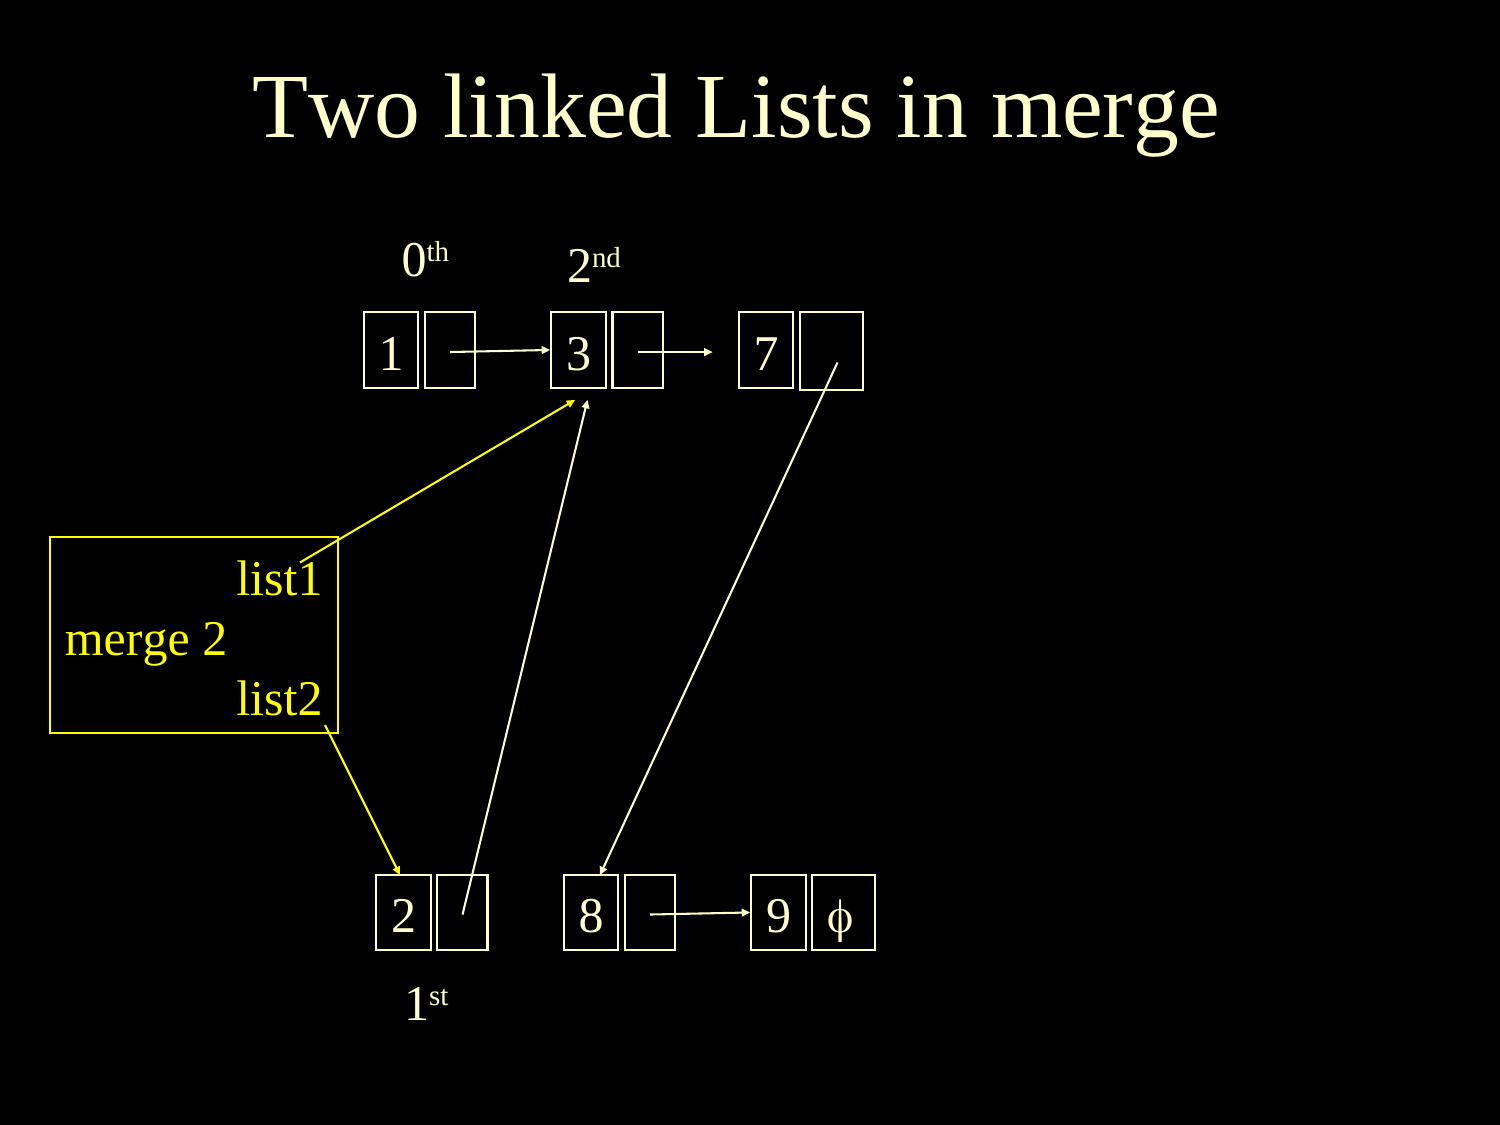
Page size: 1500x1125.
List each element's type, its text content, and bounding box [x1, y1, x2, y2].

text_box 1st [389, 962, 489, 1038]
text_box 7 [738, 312, 794, 388]
text_box  [812, 874, 876, 951]
text_box 2 [376, 874, 431, 951]
text_box 3 [551, 312, 606, 388]
title Two linked Lists in merge [8, 47, 1467, 165]
text_box list1 merge 2 list2 [50, 537, 338, 733]
text_box 9 [751, 874, 806, 951]
text_box 0th [386, 219, 477, 295]
text_box 2nd [552, 224, 662, 301]
text_box 1 [363, 312, 419, 388]
text_box 8 [563, 874, 619, 951]
